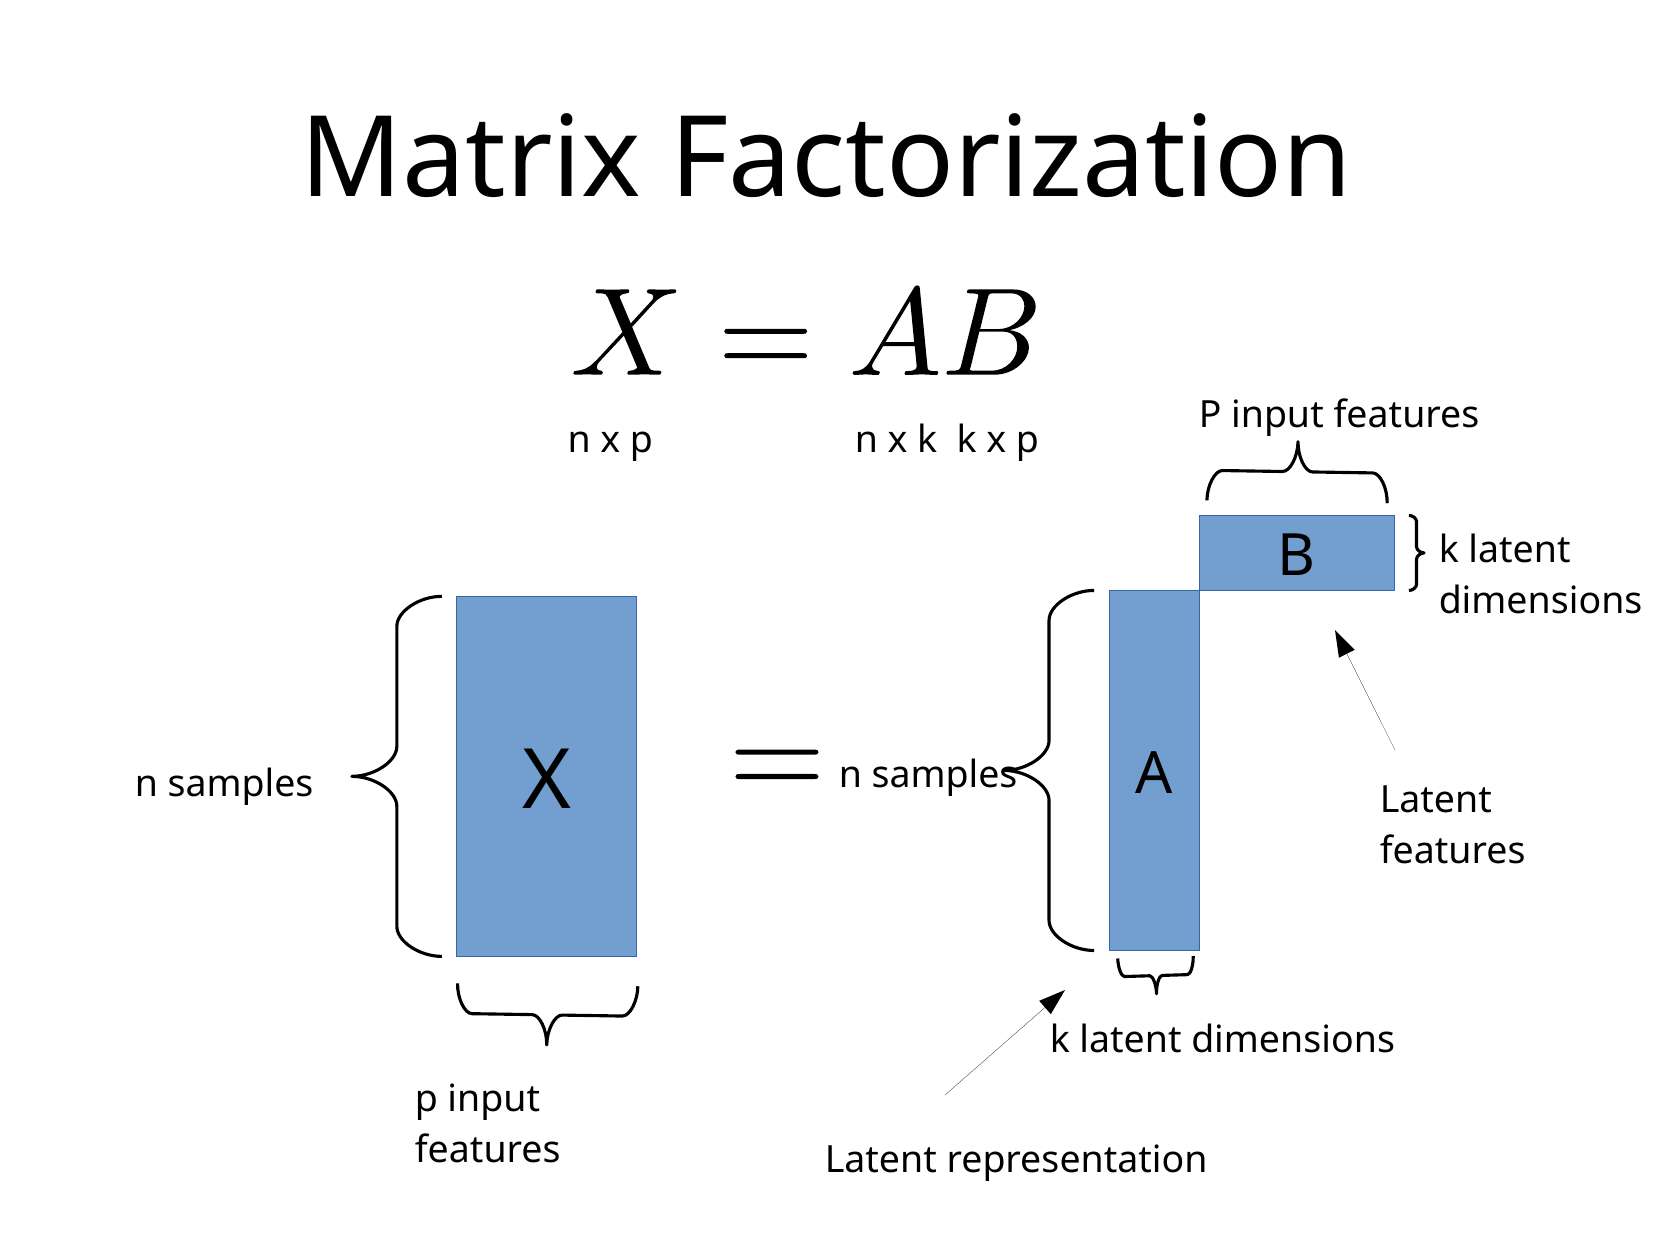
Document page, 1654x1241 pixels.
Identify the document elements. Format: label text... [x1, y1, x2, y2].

text_box k latent dimensions [1424, 515, 1654, 606]
text_box P input features [1184, 380, 1515, 471]
text_box B [1199, 515, 1395, 591]
text_box n x p [465, 405, 736, 458]
text_box n samples [824, 740, 1080, 793]
text_box n x k k x p [840, 405, 1111, 496]
text_box n samples [120, 749, 376, 802]
text_box Latent features [1365, 765, 1651, 856]
text_box [570, 285, 1042, 376]
text_box k latent dimensions [1035, 1004, 1426, 1096]
text_box X [456, 596, 637, 957]
title Matrix Factorization [82, 49, 1571, 257]
text_box p input features [400, 1064, 701, 1117]
text_box Latent representation [810, 1125, 1231, 1216]
text_box [728, 749, 824, 780]
text_box A [1109, 590, 1200, 951]
